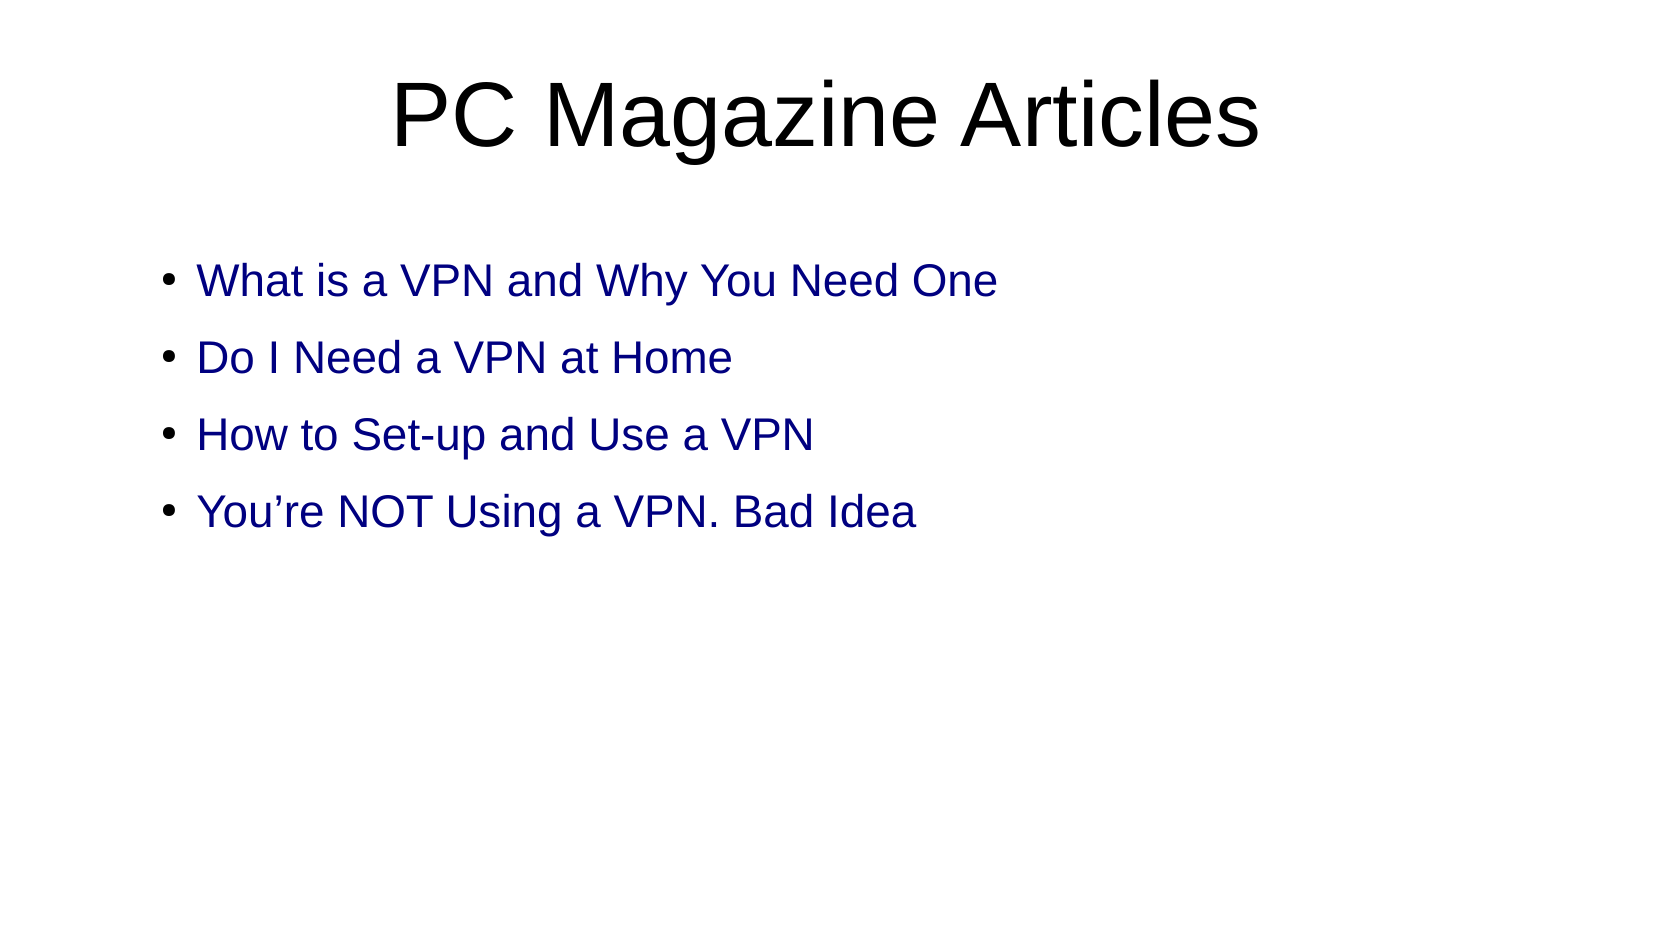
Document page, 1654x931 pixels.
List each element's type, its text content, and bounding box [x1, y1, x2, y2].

text_box What is a VPN and Why You Need One Do I Need a VPN at Home How to Set-up and Use a VPN You’re NOT Using a VPN. Bad Idea [146, 221, 1527, 897]
title PC Magazine Articles [82, 37, 1571, 193]
